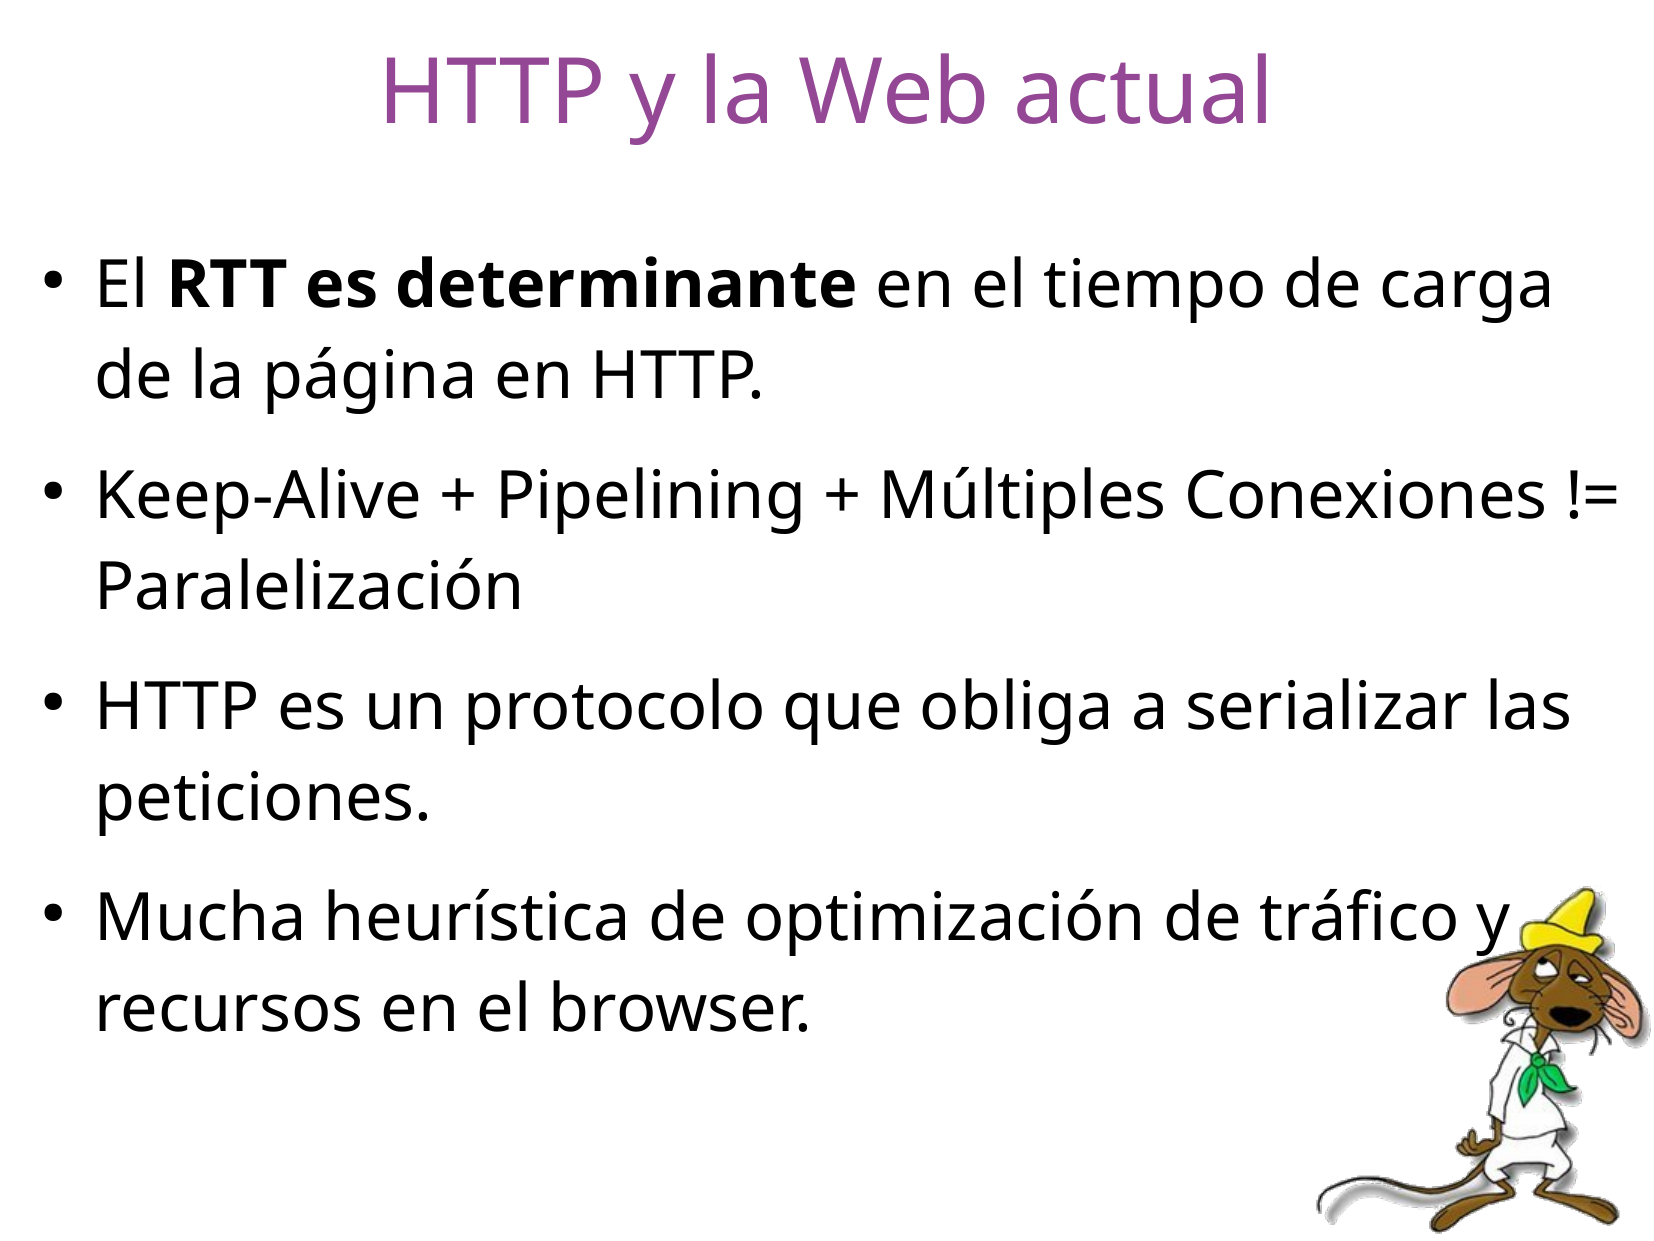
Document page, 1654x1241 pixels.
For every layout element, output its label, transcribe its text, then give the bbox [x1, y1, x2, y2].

list El RTT es determinante en el tiempo de carga de la página en HTTP. Keep-Alive + Pipelining + Múltiples Conexiones != Paralelización HTTP es un protocolo que obliga a serializar las peticiones. Mucha heurística de optimización de tráfico y recursos en el browser. [23, 236, 1642, 1111]
picture [1308, 878, 1654, 1241]
title HTTP y la Web actual [82, 0, 1571, 192]
